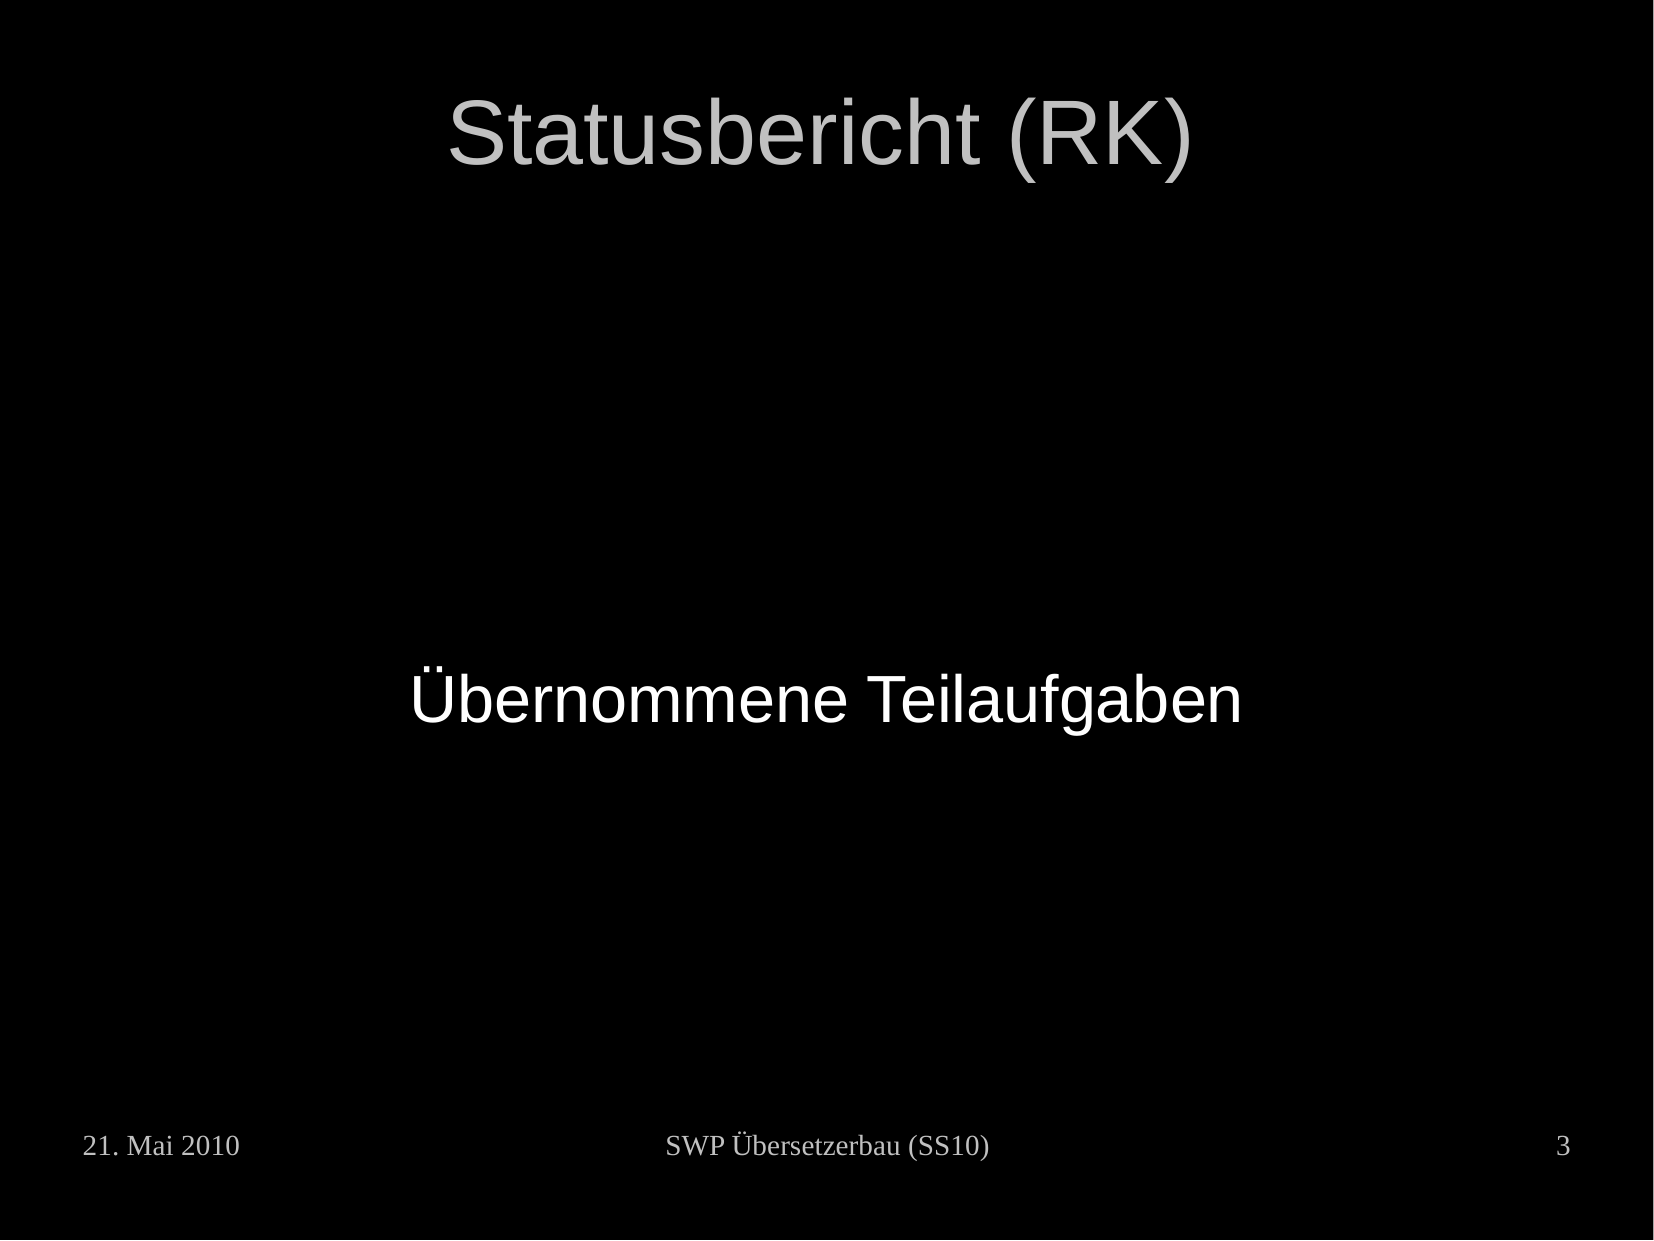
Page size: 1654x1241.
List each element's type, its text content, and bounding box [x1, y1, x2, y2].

title Statusbericht (RK) [76, 29, 1565, 237]
subtitle Übernommene Teilaufgaben [82, 297, 1571, 1102]
